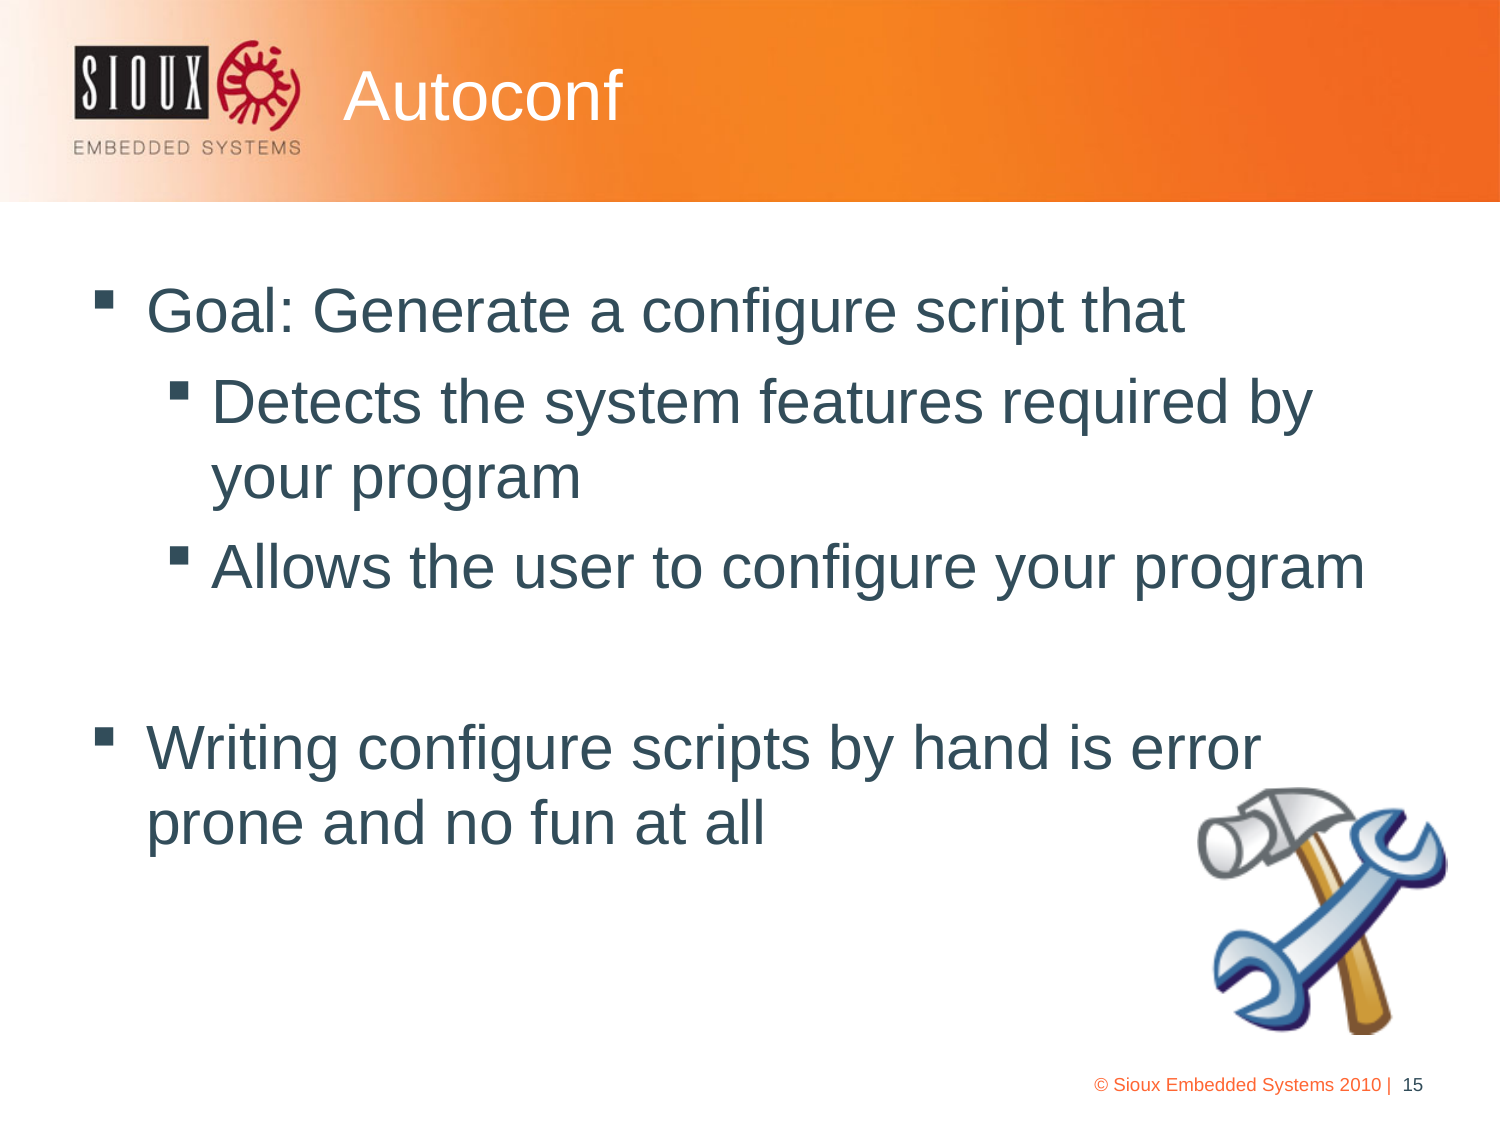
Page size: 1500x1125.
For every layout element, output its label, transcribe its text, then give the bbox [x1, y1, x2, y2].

list Goal: Generate a configure script that Detects the system features required by your program Allows the user to configure your program Writing configure scripts by hand is error prone and no fun at all [75, 262, 1426, 1005]
picture [0, 0, 1500, 202]
title Autoconf [329, 37, 1424, 163]
picture [1197, 787, 1448, 1036]
